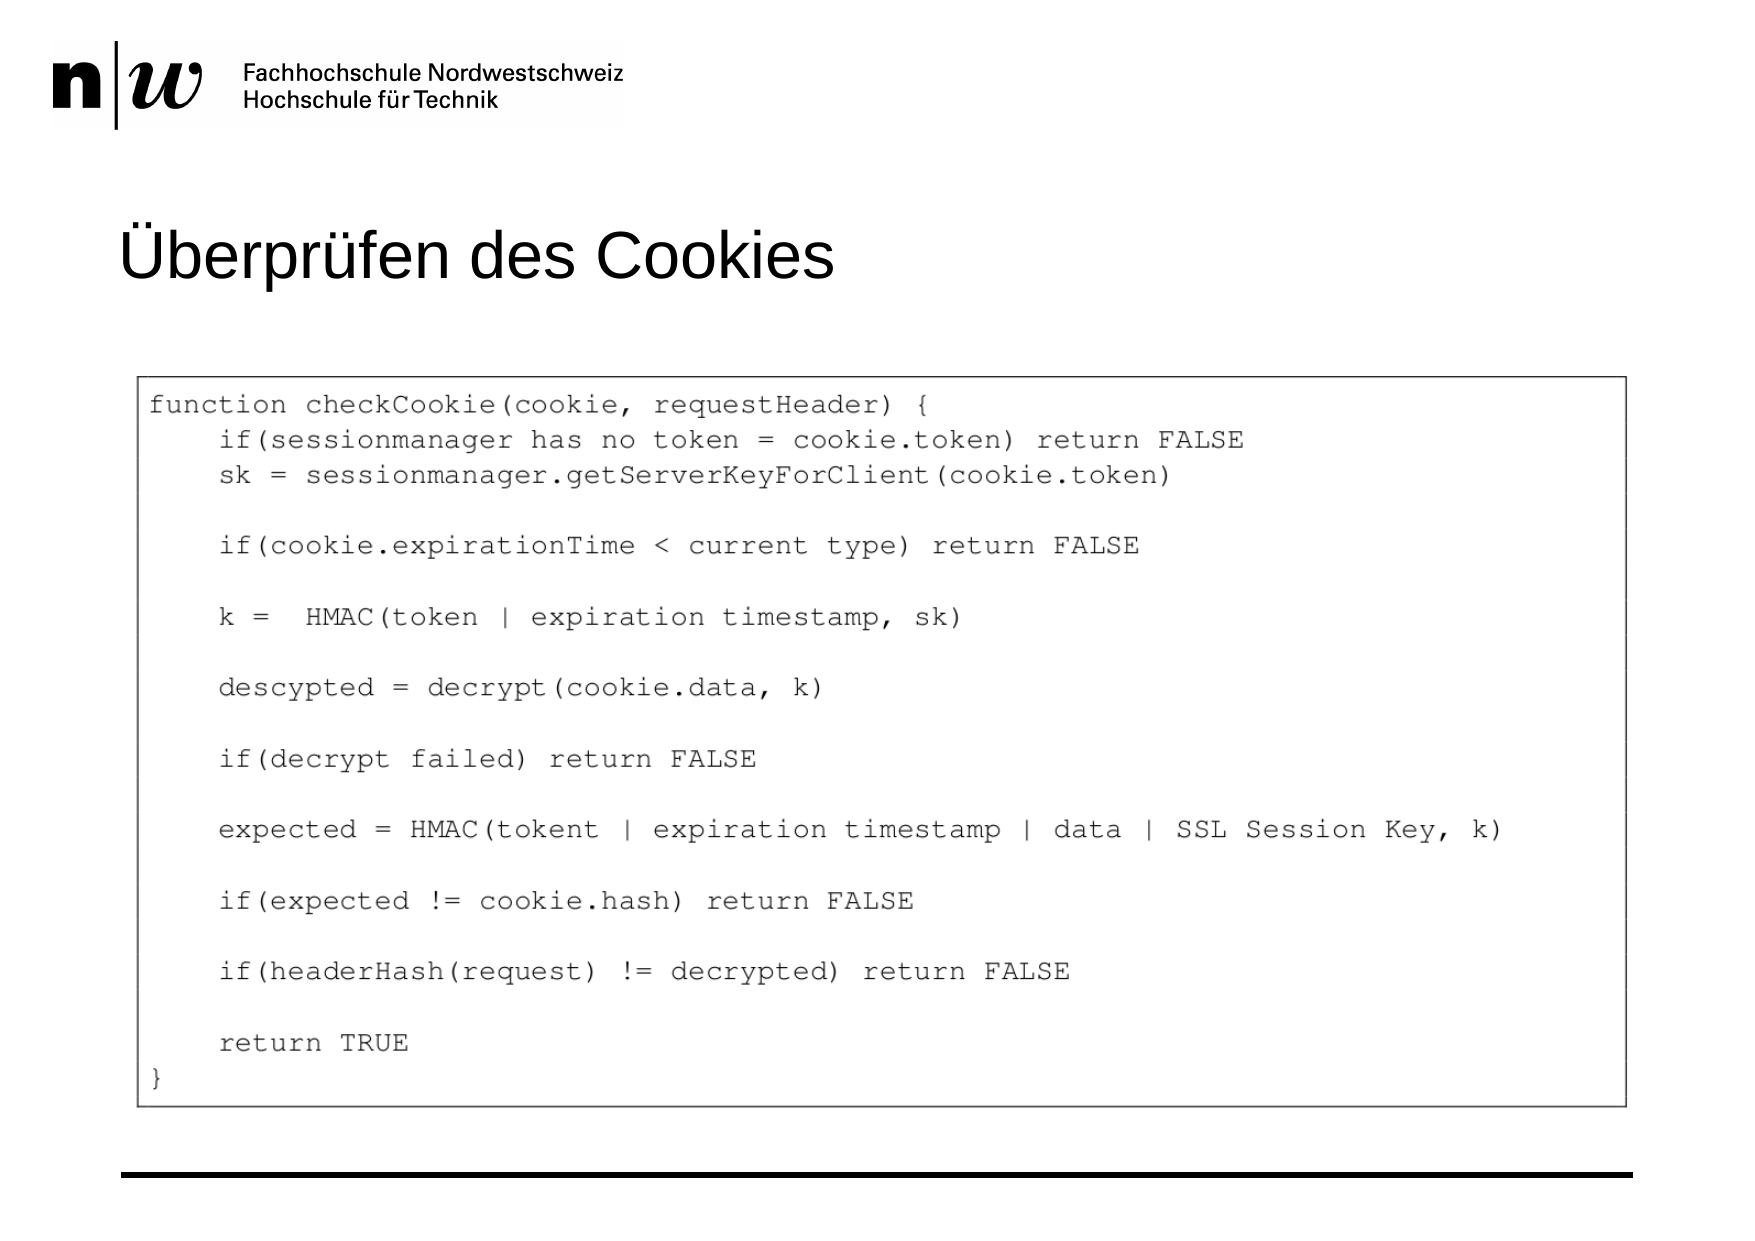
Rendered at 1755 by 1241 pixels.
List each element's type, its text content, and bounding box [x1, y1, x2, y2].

text_box Überprüfen des Cookies [118, 212, 1606, 296]
picture [53, 41, 623, 130]
picture [118, 354, 1654, 1123]
